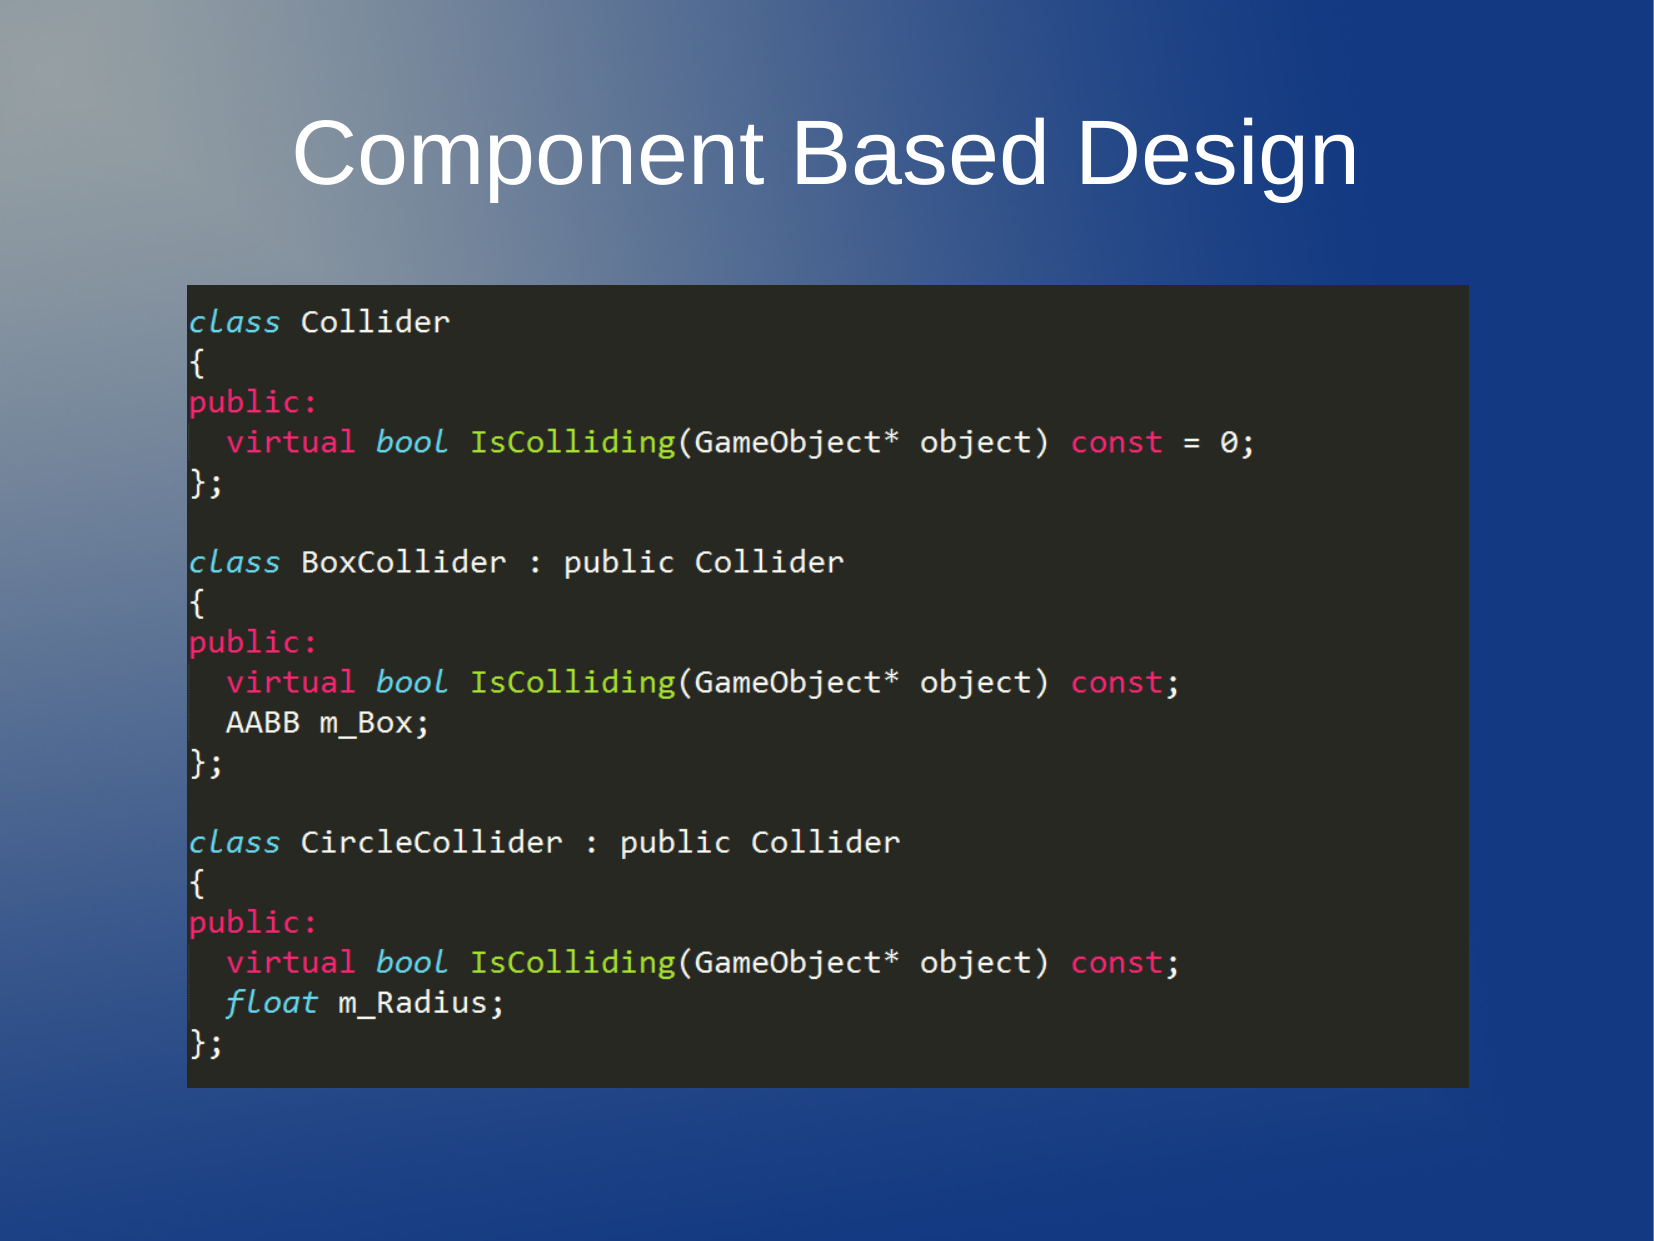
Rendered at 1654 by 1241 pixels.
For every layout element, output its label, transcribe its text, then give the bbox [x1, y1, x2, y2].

picture [0, 0, 1654, 1241]
title Component Based Design [82, 49, 1571, 257]
